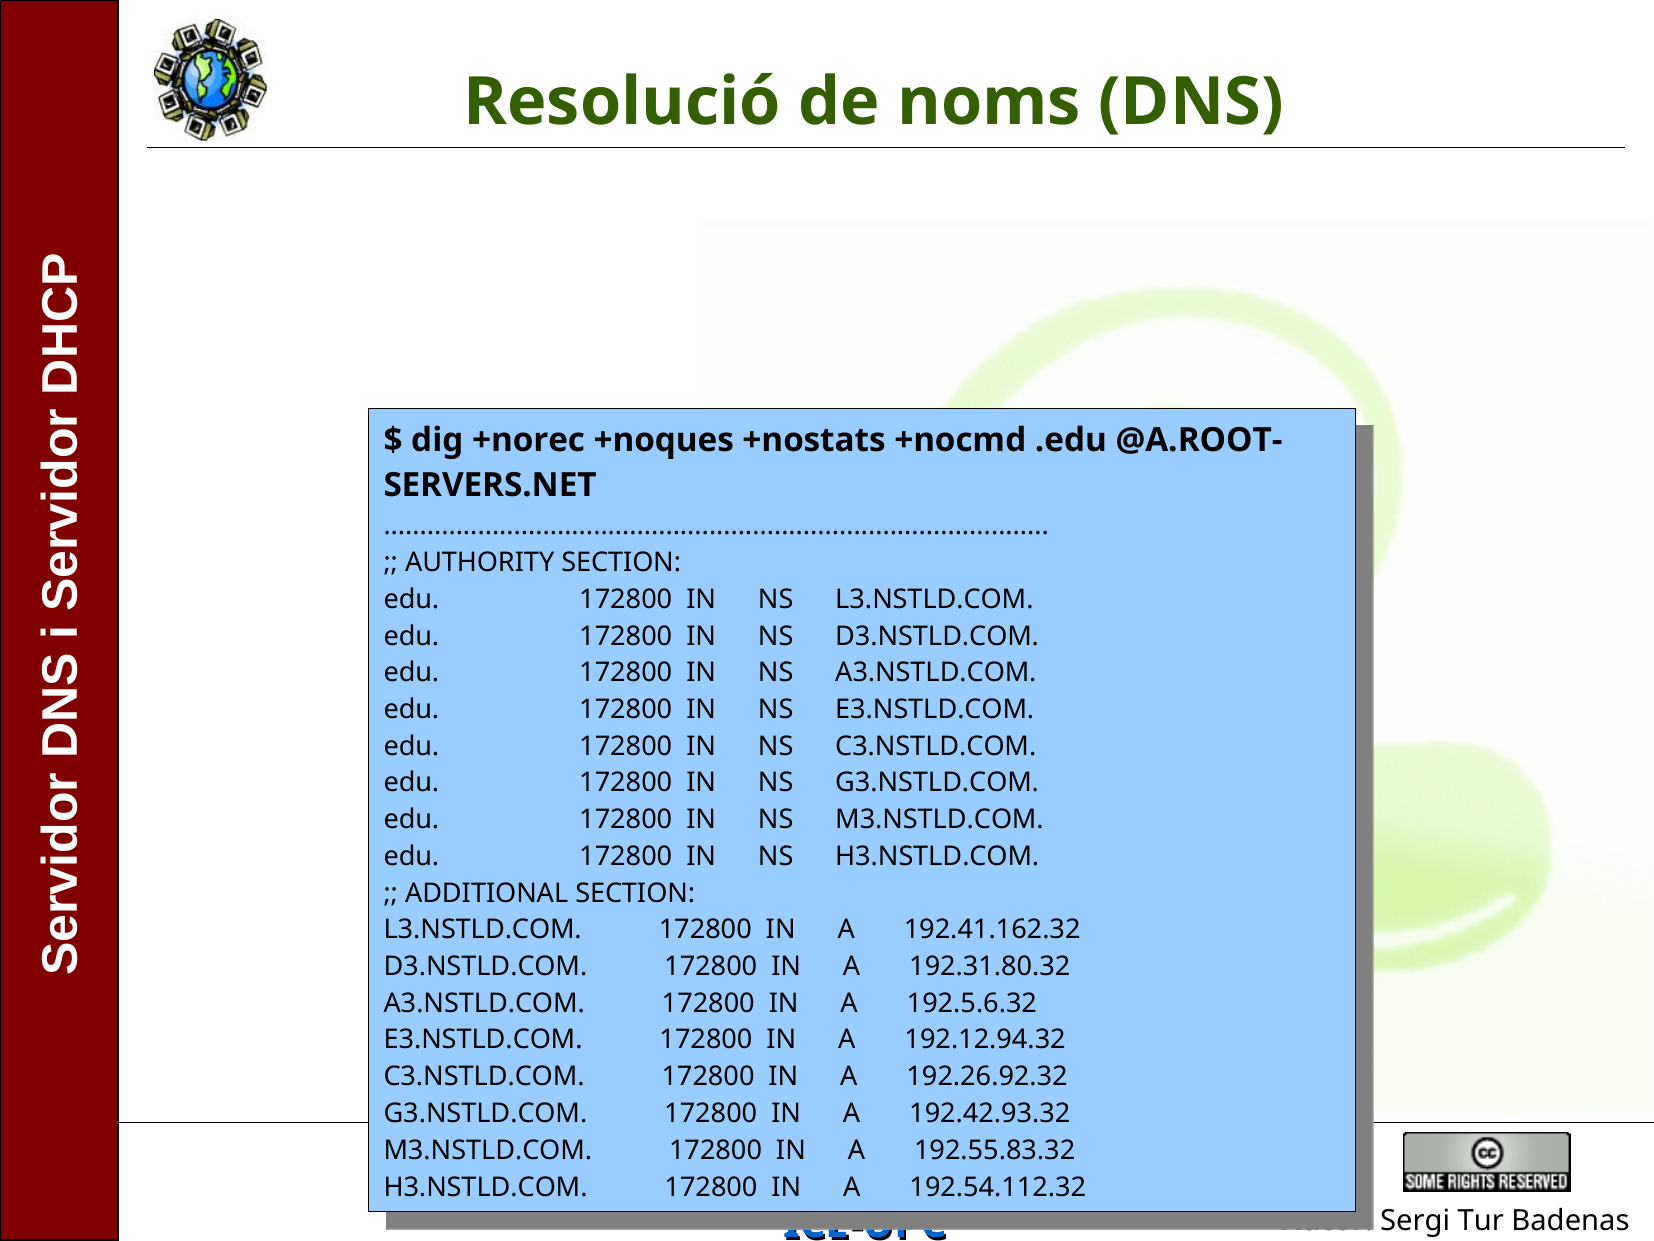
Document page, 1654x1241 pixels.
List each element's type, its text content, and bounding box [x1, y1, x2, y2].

picture [154, 19, 268, 56]
title Resolució de noms (DNS) [129, 56, 1619, 141]
text_box $ dig +norec +noques +nostats +nocmd .edu @A.ROOT-SERVERS.NET ............................................................................................ ;; AUTHORITY SECTION: edu. 172800 IN NS L3.NSTLD.COM. edu. 172800 IN NS D3.NSTLD.COM. edu. 172800 IN NS A3.NSTLD.COM. edu. 172800 IN NS E3.NSTLD.COM. edu. 172800 IN NS C3.NSTLD.COM. edu. 172800 IN NS G3.NSTLD.COM. edu. 172800 IN NS M3.NSTLD.COM. edu. 172800 IN NS H3.NSTLD.COM. ;; ADDITIONAL SECTION: L3.NSTLD.COM. 172800 IN A 192.41.162.32 D3.NSTLD.COM. 172800 IN A 192.31.80.32 A3.NSTLD.COM. 172800 IN A 192.5.6.32 E3.NSTLD.COM. 172800 IN A 192.12.94.32 C3.NSTLD.COM. 172800 IN A 192.26.92.32 G3.NSTLD.COM. 172800 IN A 192.42.93.32 M3.NSTLD.COM. 172800 IN A 192.55.83.32 H3.NSTLD.COM. 172800 IN A 192.54.112.32 [368, 408, 1356, 1007]
picture [700, 217, 1654, 1113]
picture [1403, 1132, 1571, 1192]
